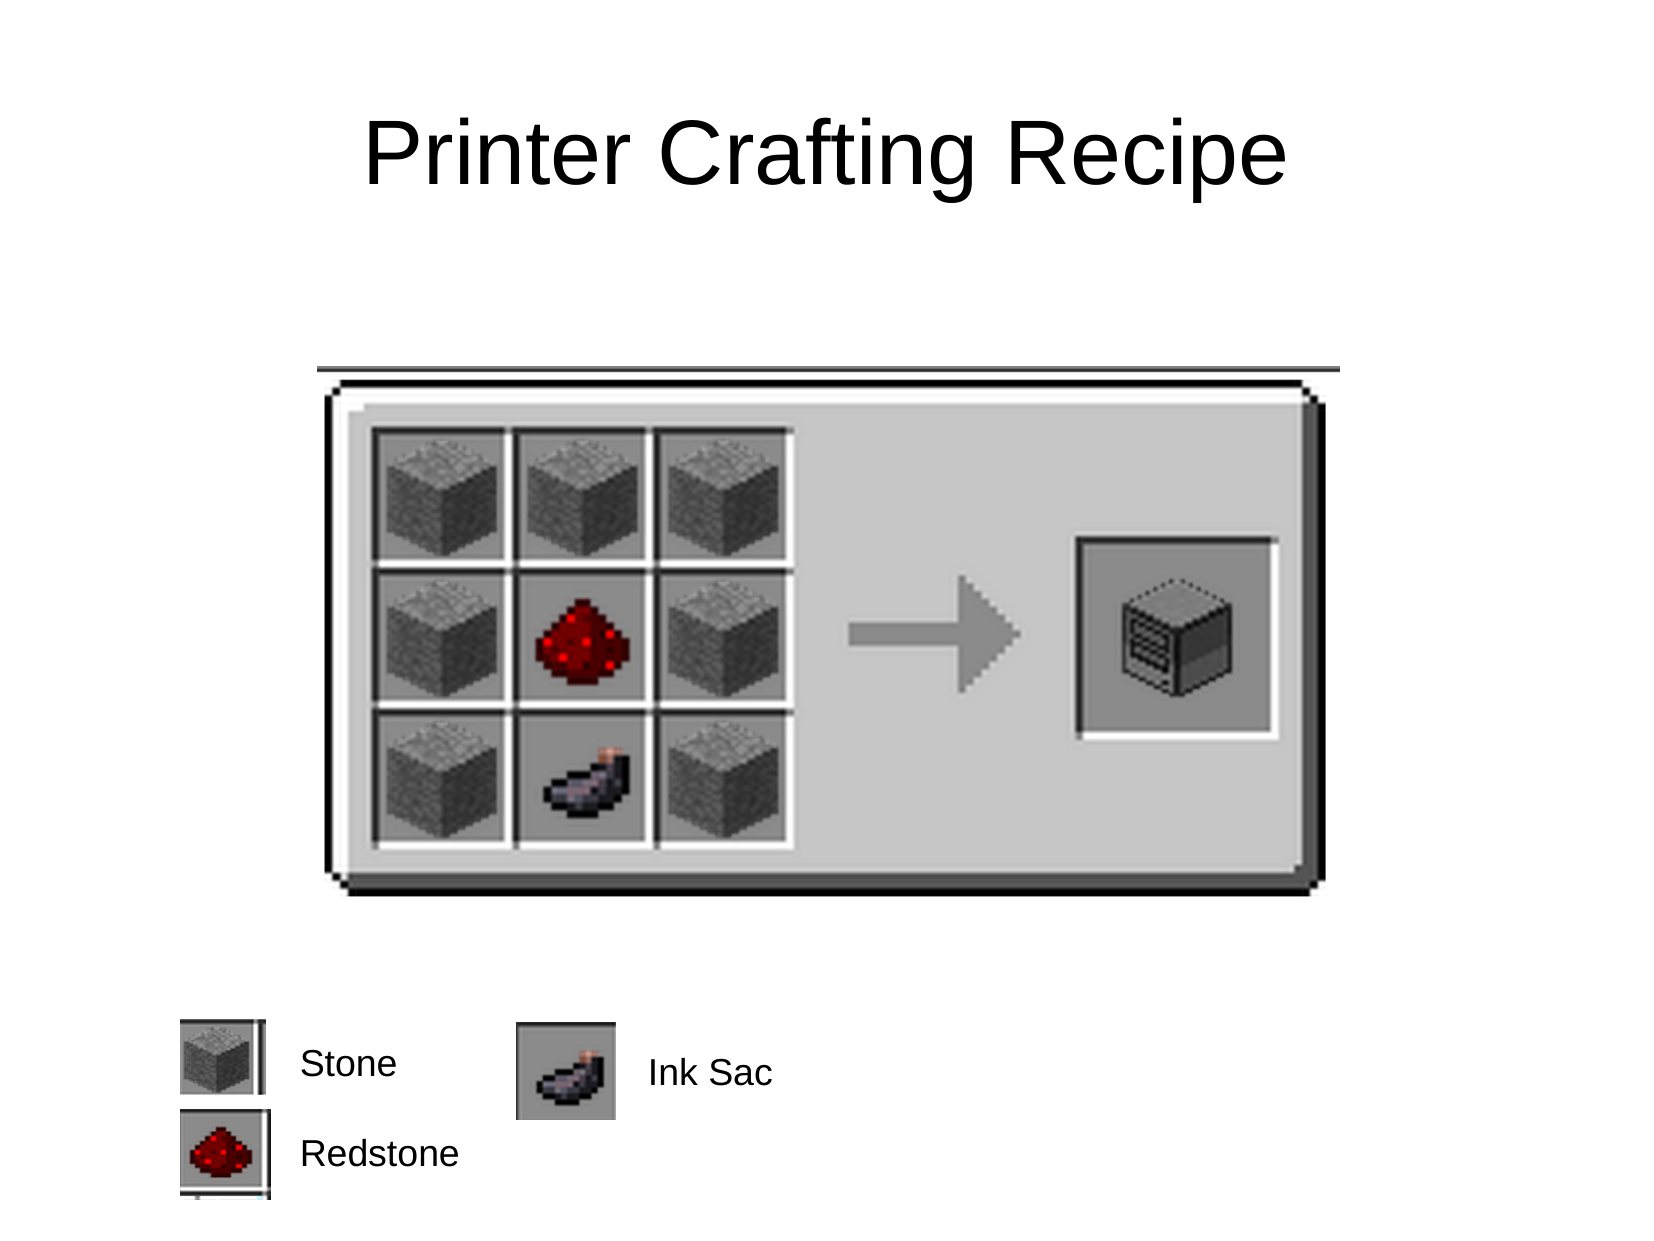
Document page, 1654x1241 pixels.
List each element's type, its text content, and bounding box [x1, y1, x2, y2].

text_box Redstone [285, 1125, 511, 1182]
picture [317, 366, 1340, 917]
picture [516, 1022, 616, 1120]
title Printer Crafting Recipe [82, 49, 1571, 257]
text_box Ink Sac [633, 1044, 811, 1101]
text_box Stone [285, 1035, 466, 1092]
picture [180, 1109, 271, 1201]
picture [180, 1019, 266, 1096]
